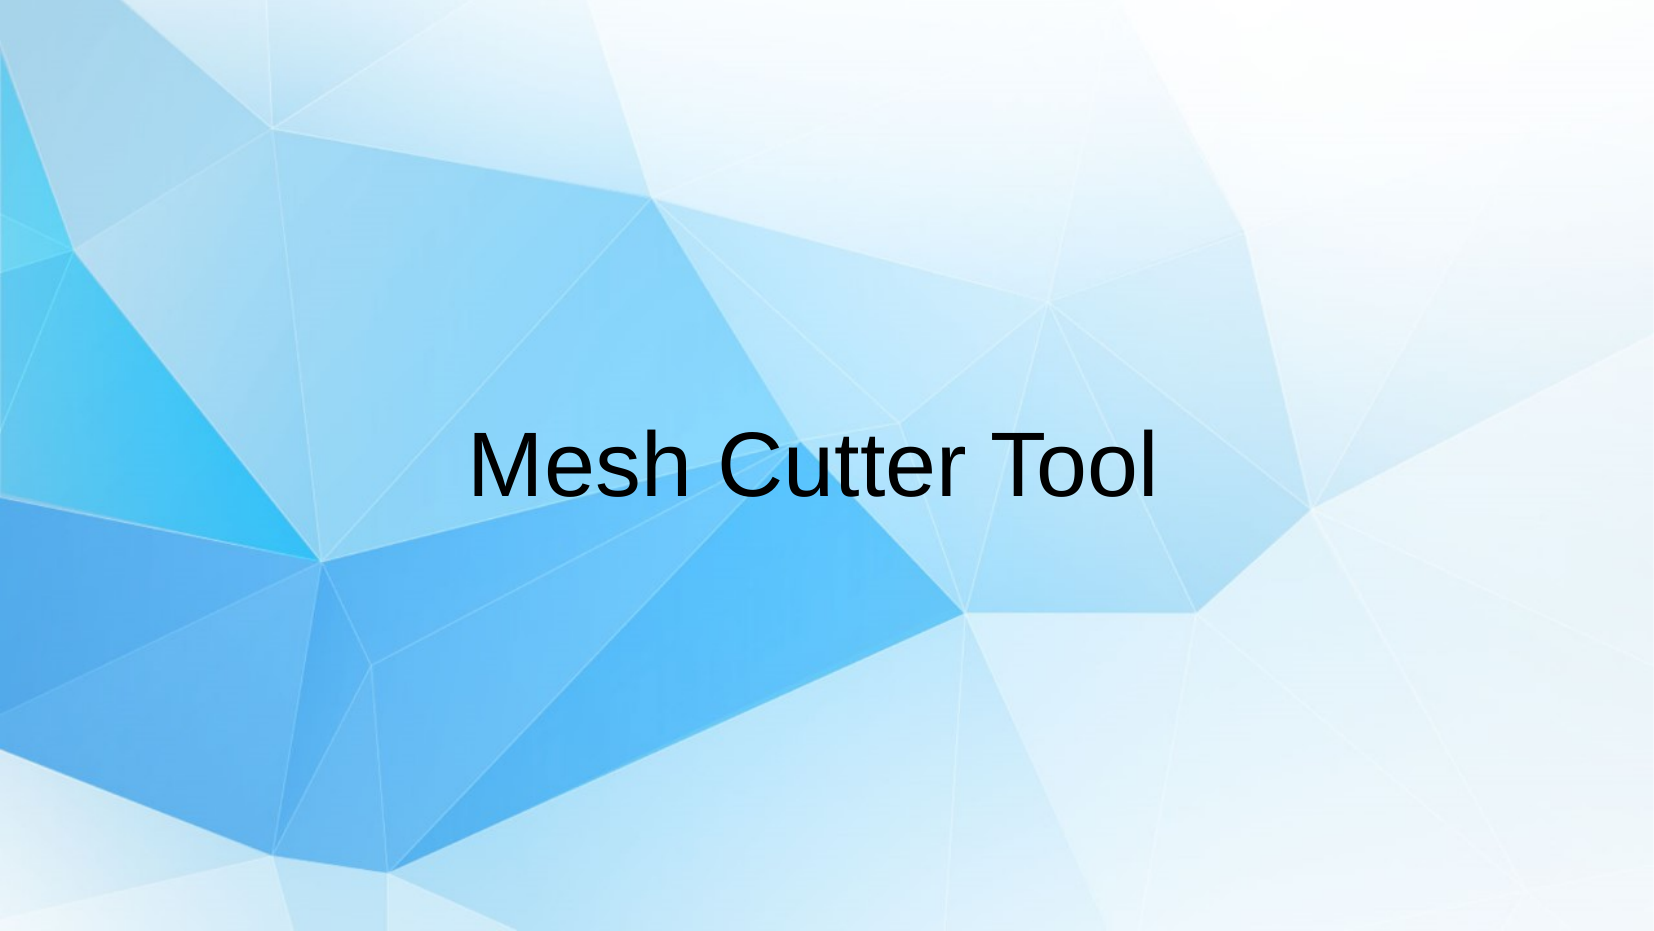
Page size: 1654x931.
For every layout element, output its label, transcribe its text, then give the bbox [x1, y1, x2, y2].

picture [0, 0, 1654, 931]
title Mesh Cutter Tool [82, 34, 1571, 896]
